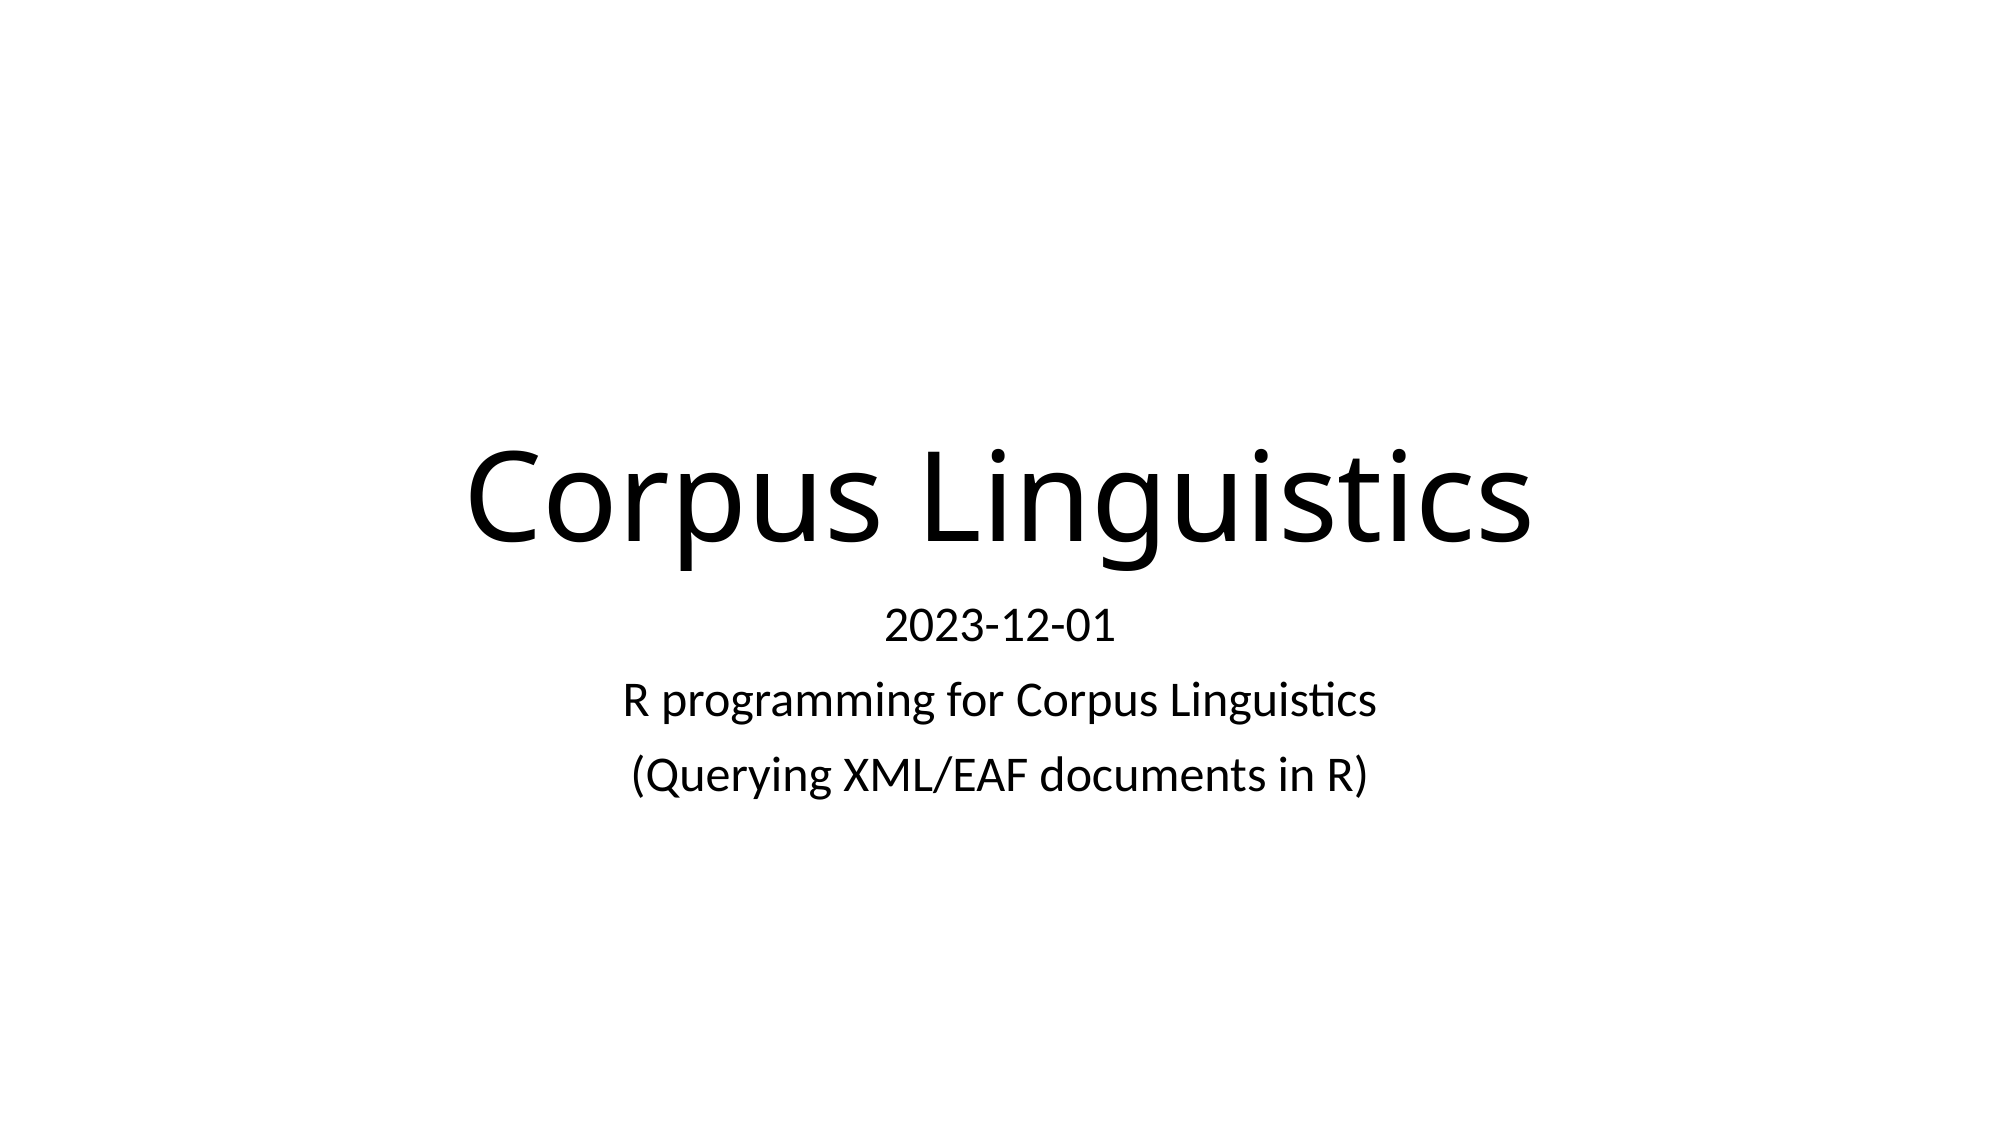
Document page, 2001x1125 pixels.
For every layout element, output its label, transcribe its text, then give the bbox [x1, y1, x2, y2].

subtitle 2023-12-01 R programming for Corpus Linguistics (Querying XML/EAF documents in R) [249, 590, 1750, 863]
title Corpus Linguistics [249, 184, 1750, 576]
